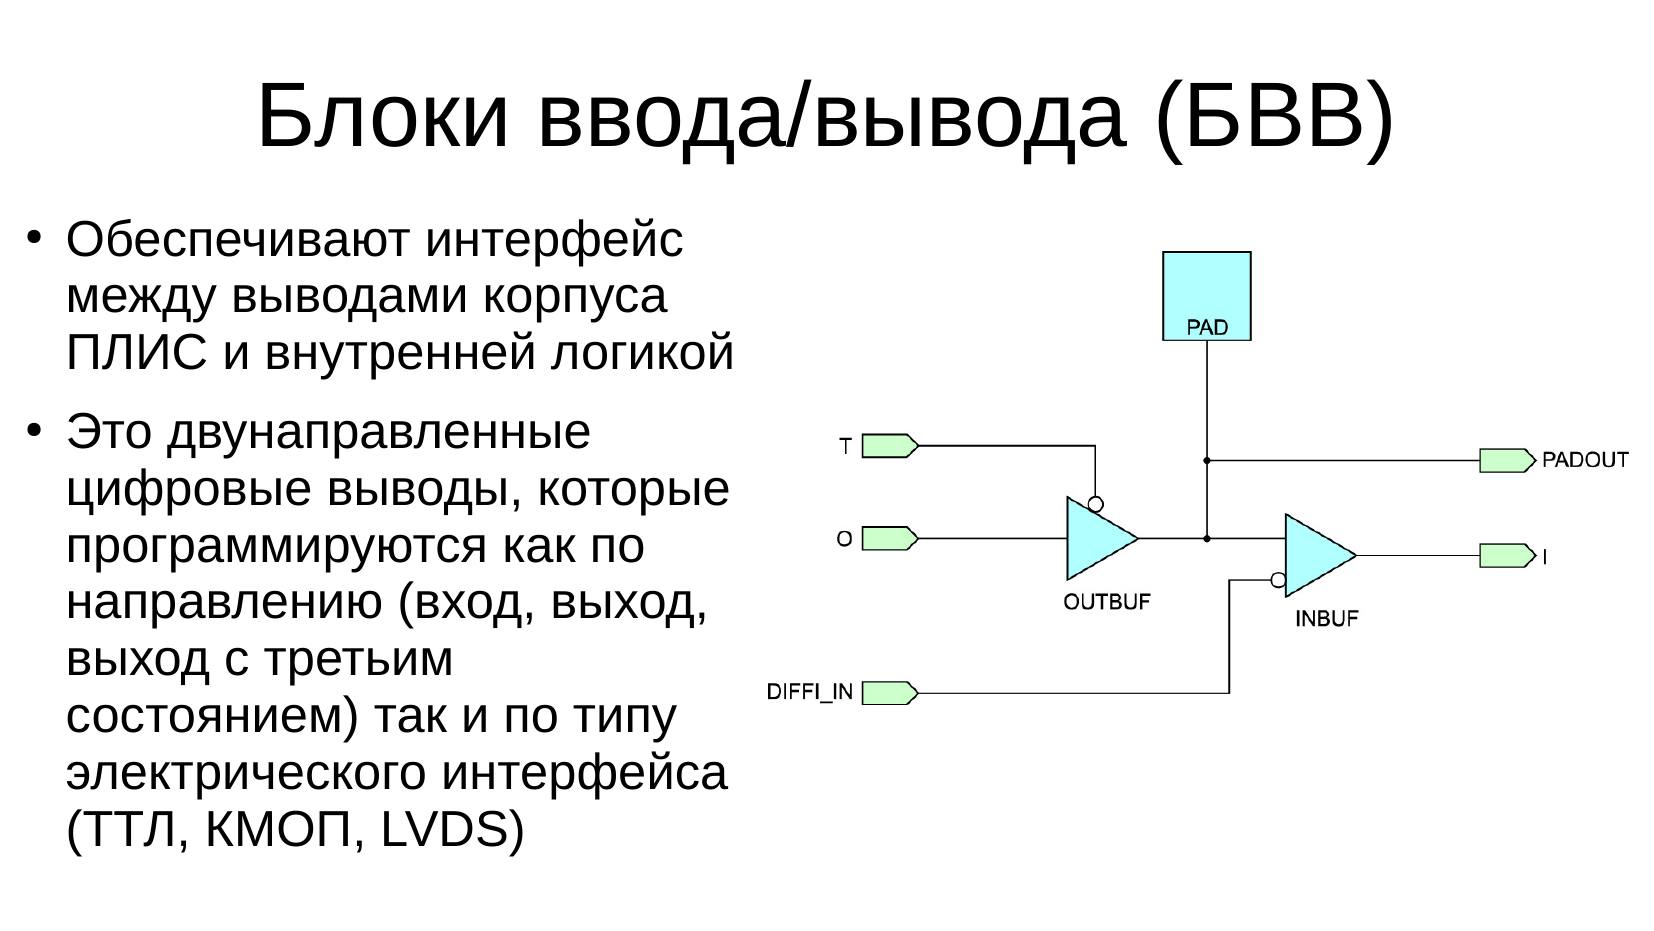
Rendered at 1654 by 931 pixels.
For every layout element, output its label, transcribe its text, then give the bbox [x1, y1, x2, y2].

picture [768, 251, 1629, 706]
list Обеспечивают интерфейс между выводами корпуса ПЛИС и внутренней логикой Это двунаправленные цифровые выводы, которые программируются как по направлению (вход, выход, выход с третьим состоянием) так и по типу электрического интерфейса (ТТЛ, КМОП, LVDS) [11, 210, 755, 901]
title Блоки ввода/вывода (БВВ) [82, 37, 1571, 193]
